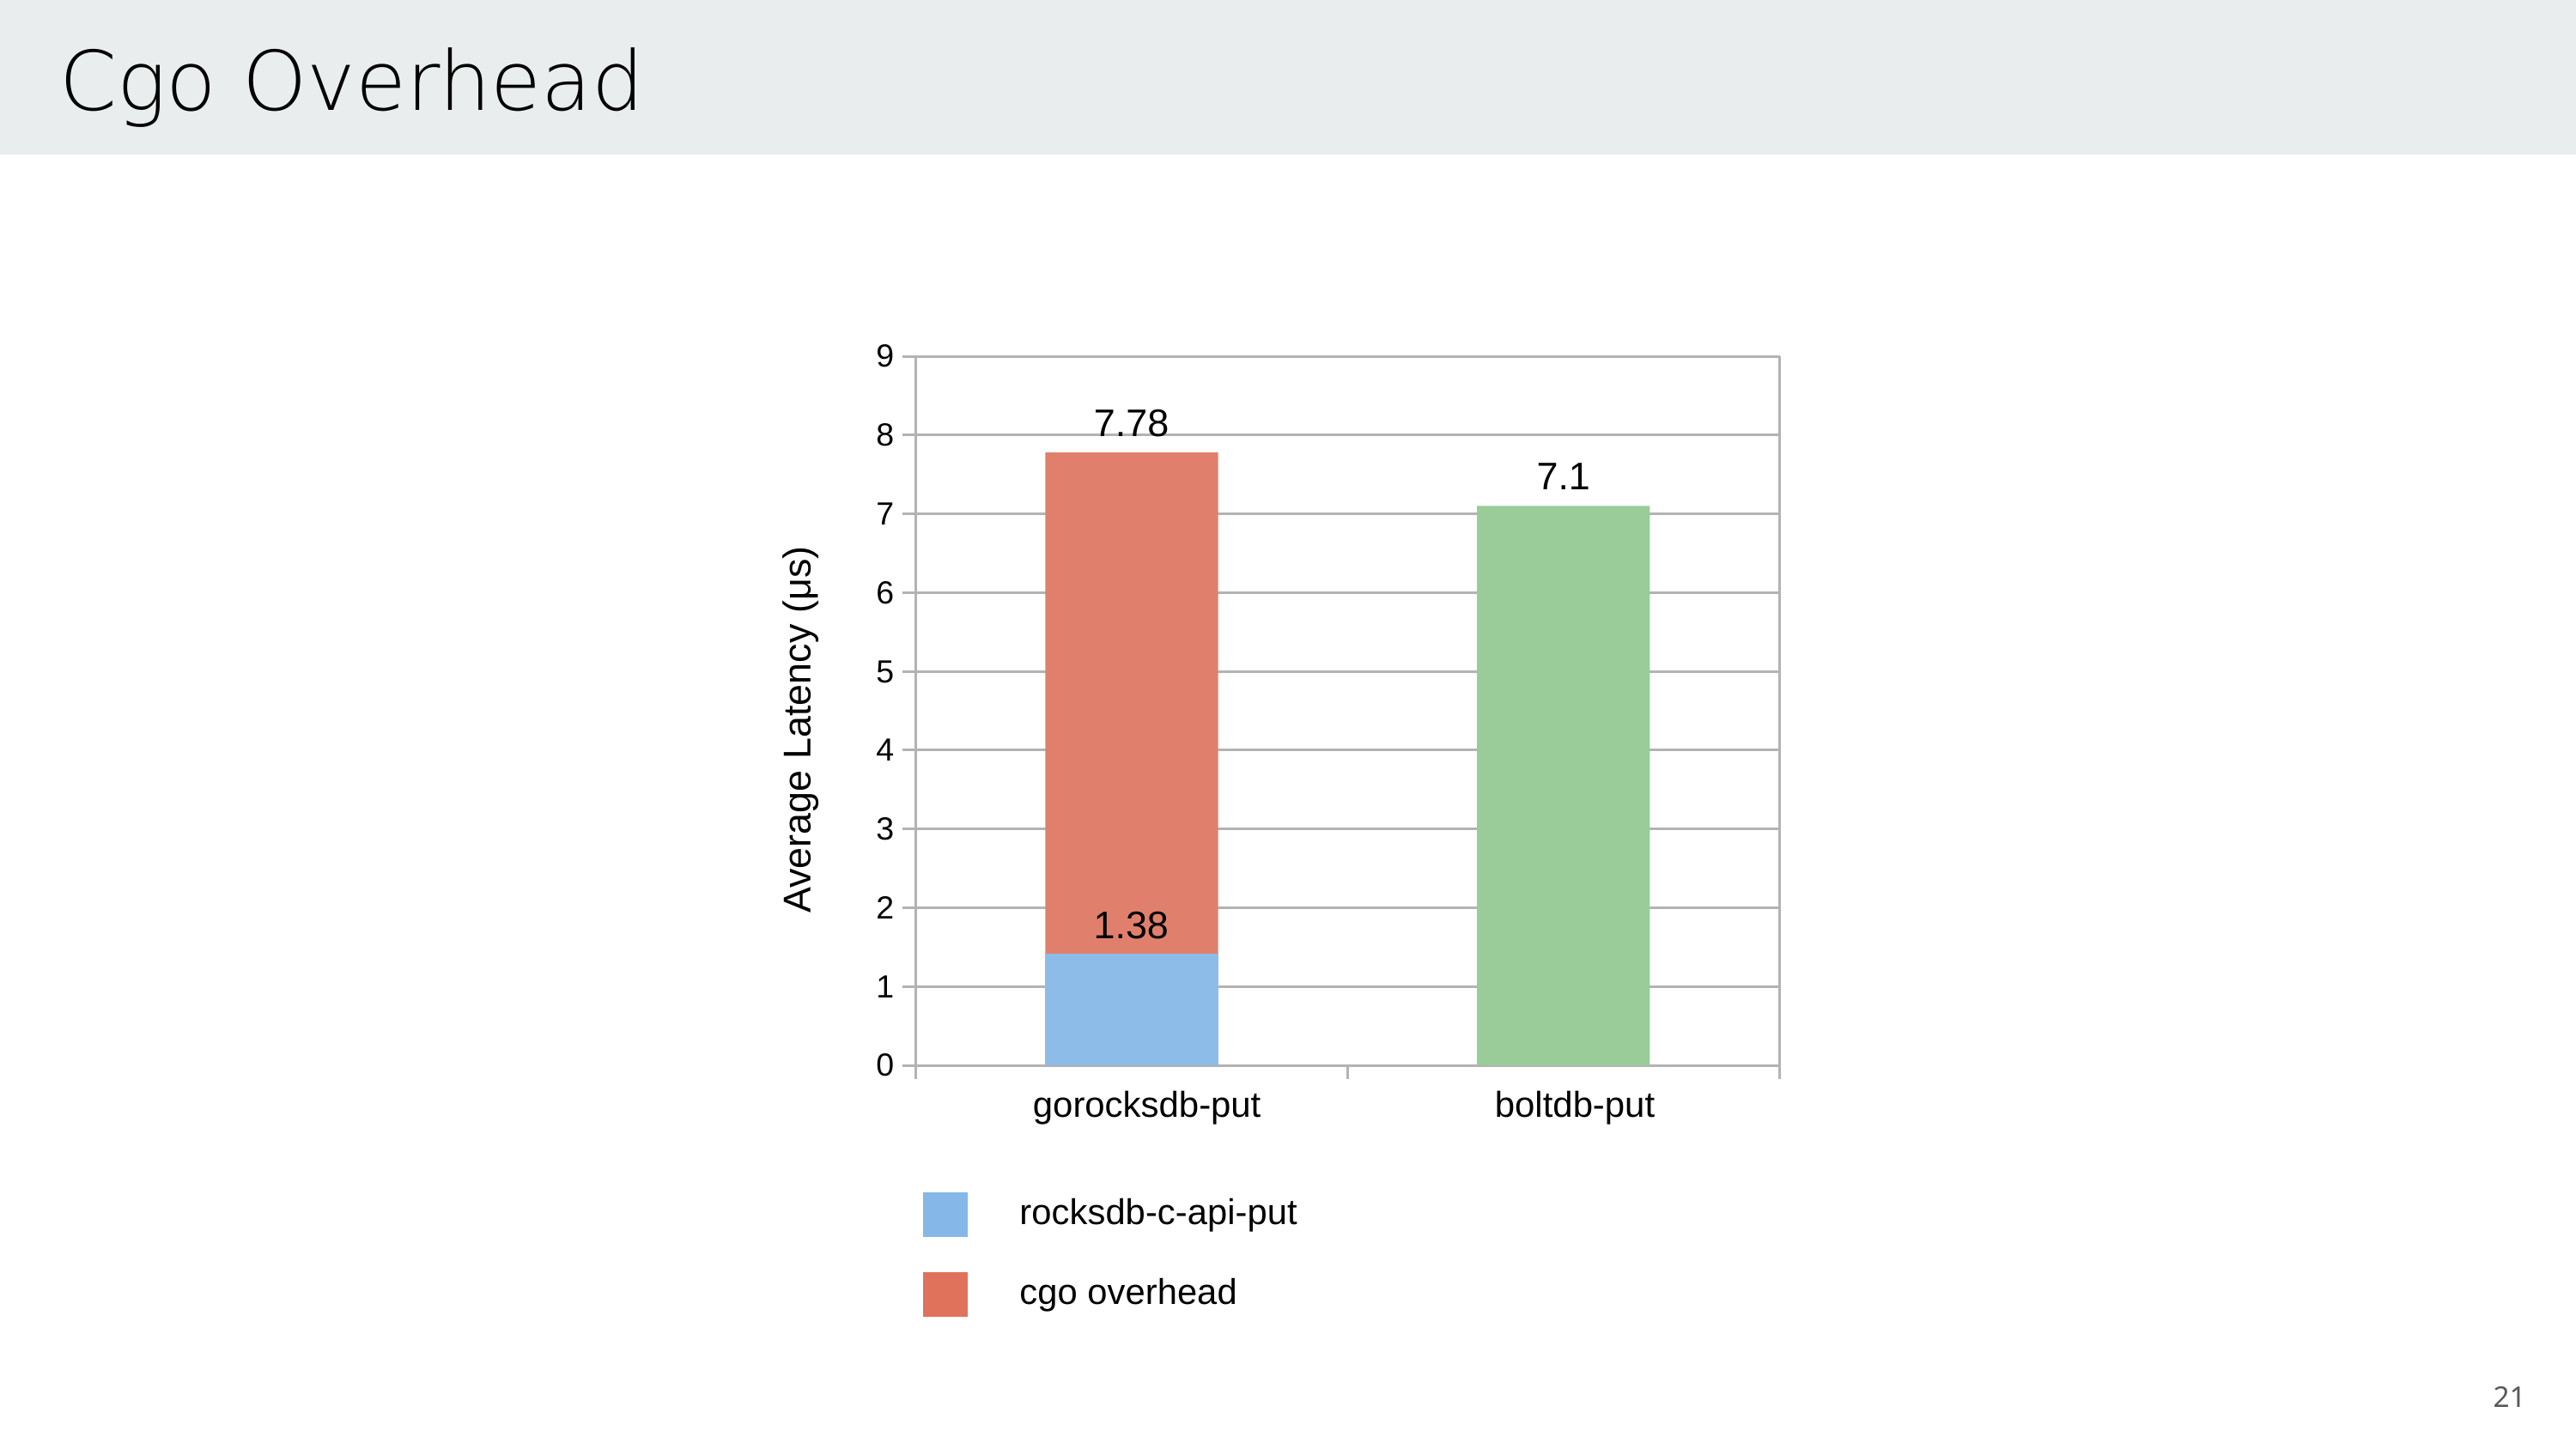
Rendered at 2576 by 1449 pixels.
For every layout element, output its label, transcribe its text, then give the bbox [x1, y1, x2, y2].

text_box rocksdb-c-api-put [1006, 1185, 1338, 1245]
picture [762, 322, 1803, 1141]
title Cgo Overhead [59, 6, 2226, 158]
text_box [923, 1272, 968, 1317]
text_box cgo overhead [1006, 1264, 1273, 1325]
text_box [923, 1192, 968, 1237]
